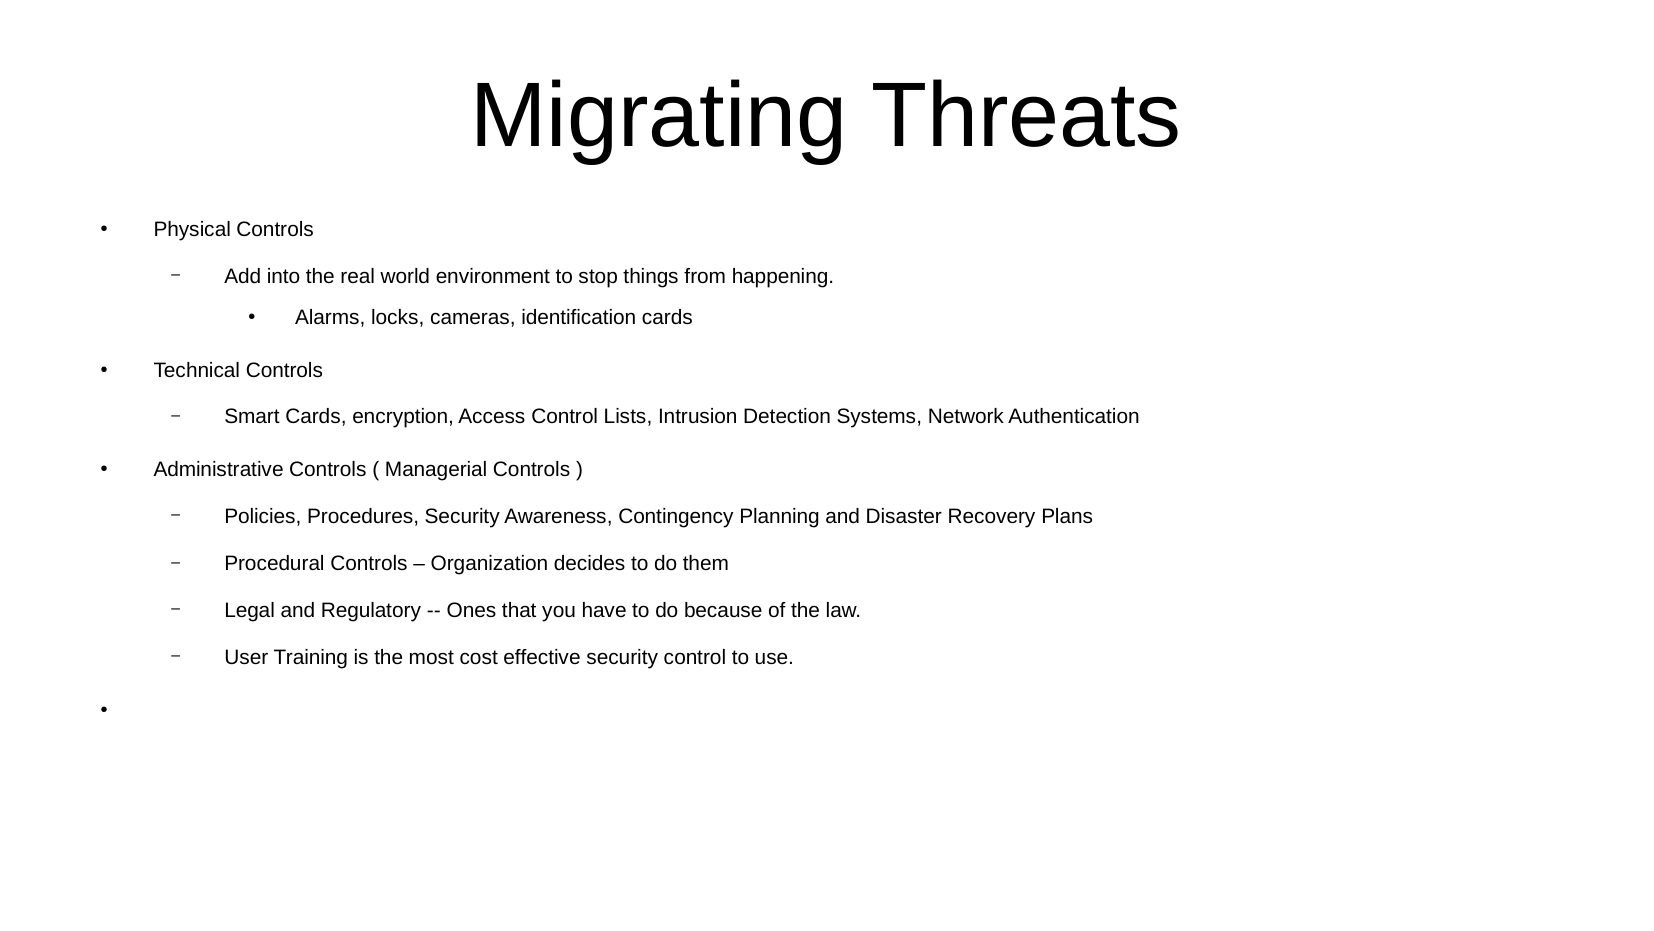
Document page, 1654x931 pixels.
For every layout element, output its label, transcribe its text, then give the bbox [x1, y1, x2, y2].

list Physical Controls Add into the real world environment to stop things from happening. Alarms, locks, cameras, identification cards Technical Controls Smart Cards, encryption, Access Control Lists, Intrusion Detection Systems, Network Authentication Administrative Controls ( Managerial Controls ) Policies, Procedures, Security Awareness, Contingency Planning and Disaster Recovery Plans Procedural Controls – Organization decides to do them Legal and Regulatory -- Ones that you have to do because of the law. User Training is the most cost effective security control to use. [82, 217, 1636, 916]
title Migrating Threats [82, 37, 1571, 193]
